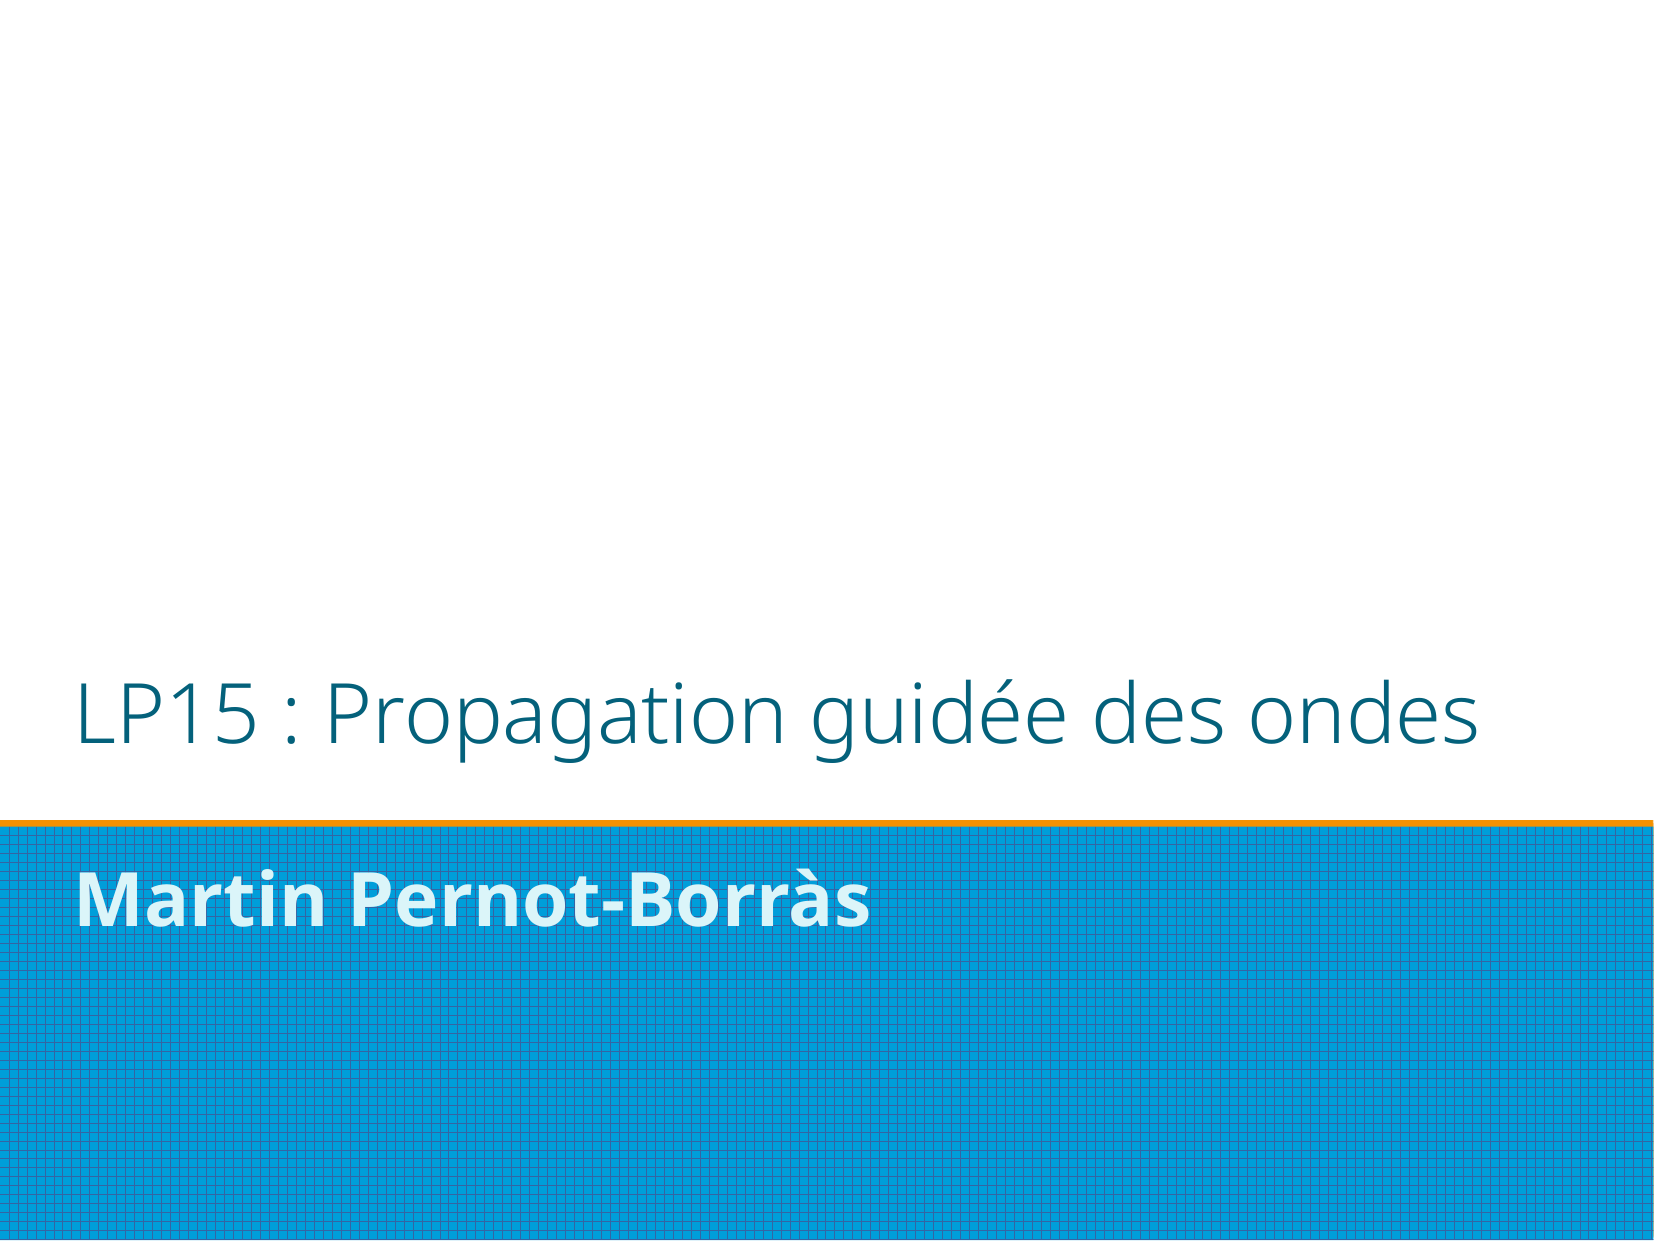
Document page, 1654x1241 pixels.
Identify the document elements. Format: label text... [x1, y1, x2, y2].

title LP15 : Propagation guidée des ondes [73, 59, 1551, 768]
subtitle Martin Pernot-Borràs [73, 846, 1551, 1103]
